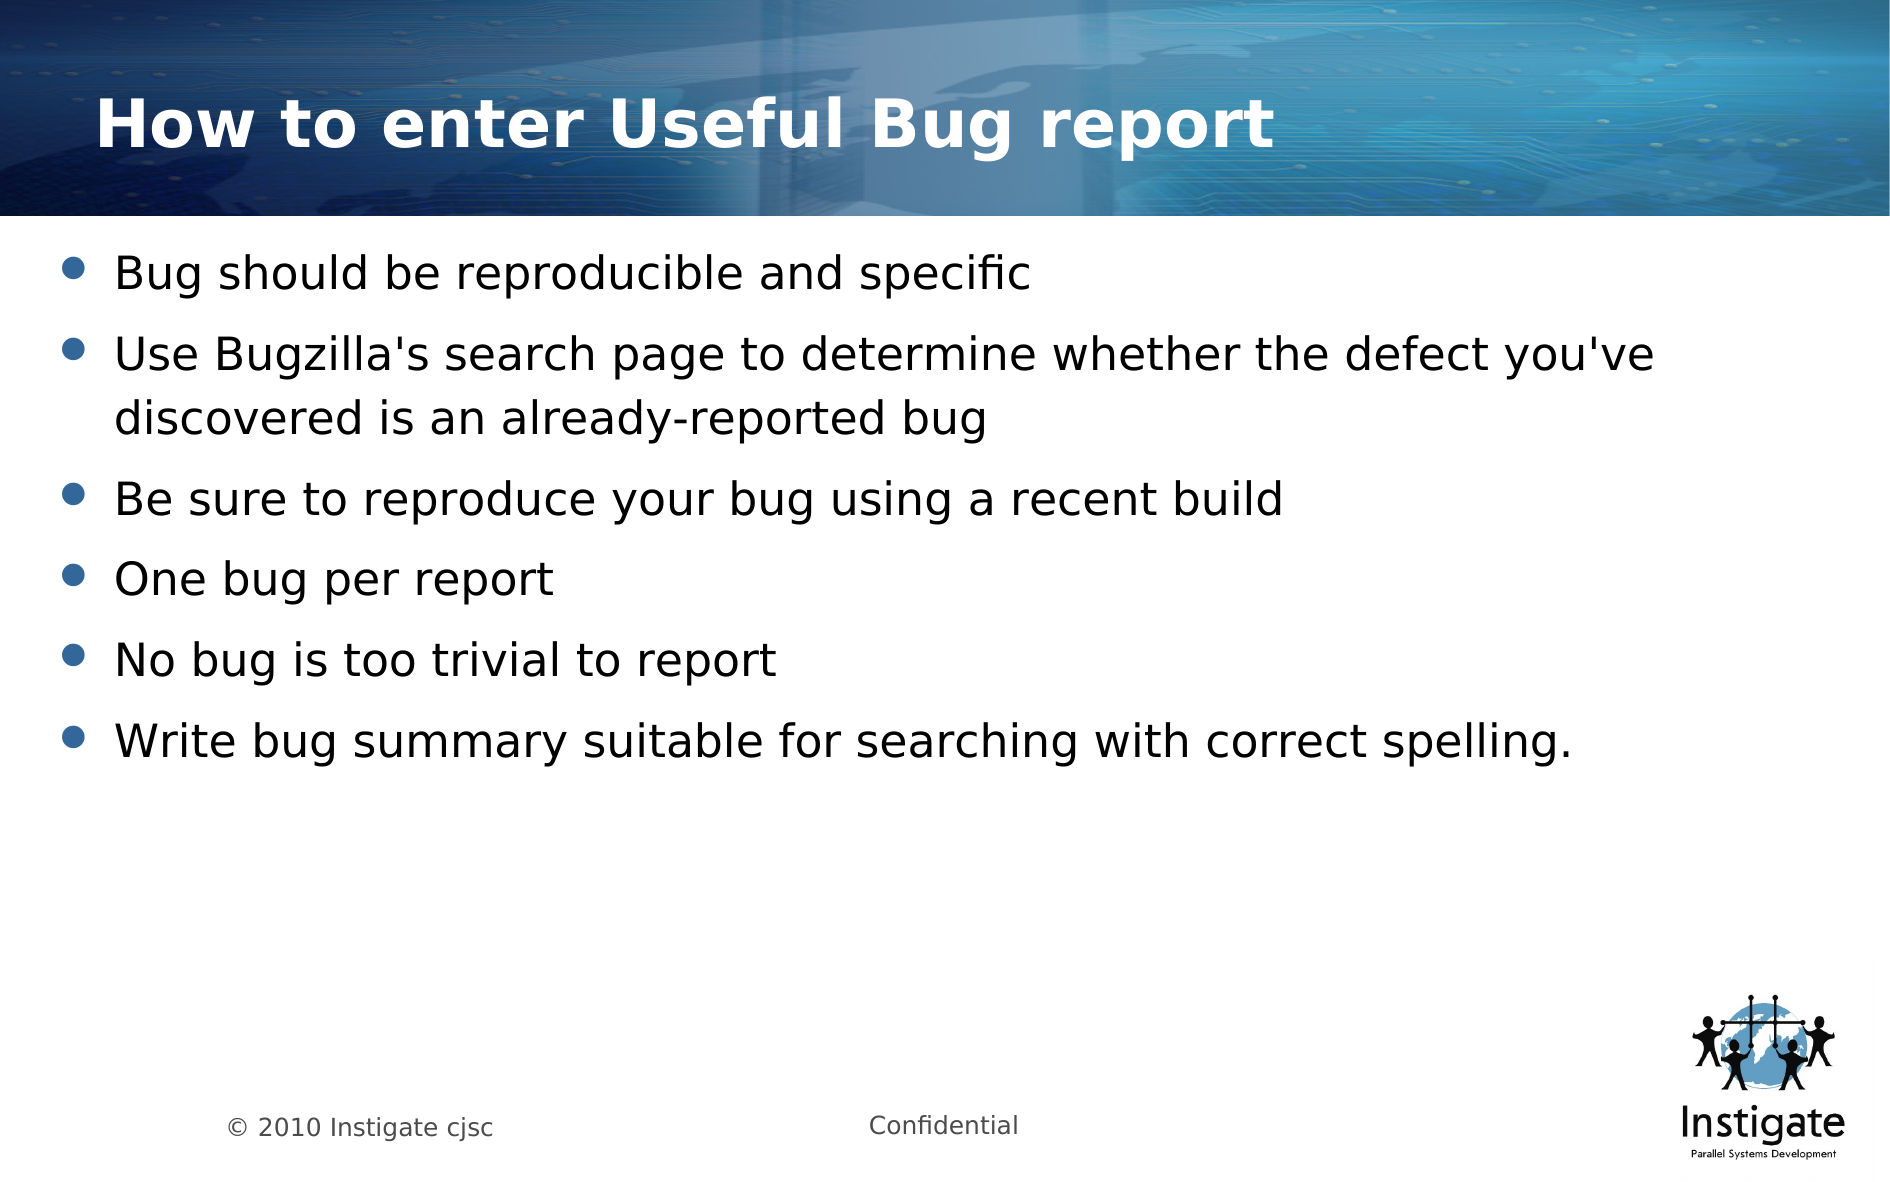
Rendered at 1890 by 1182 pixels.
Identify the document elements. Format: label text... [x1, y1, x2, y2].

title How to enter Useful Bug report [94, 54, 1793, 210]
picture [0, 0, 1890, 216]
list Bug should be reproducible and specific Use Bugzilla's search page to determine whether the defect you've discovered is an already-reported bug Be sure to reproduce your bug using a recent build One bug per report No bug is too trivial to report Write bug summary suitable for searching with correct spelling. [59, 236, 1831, 1001]
picture [1650, 956, 1876, 1182]
